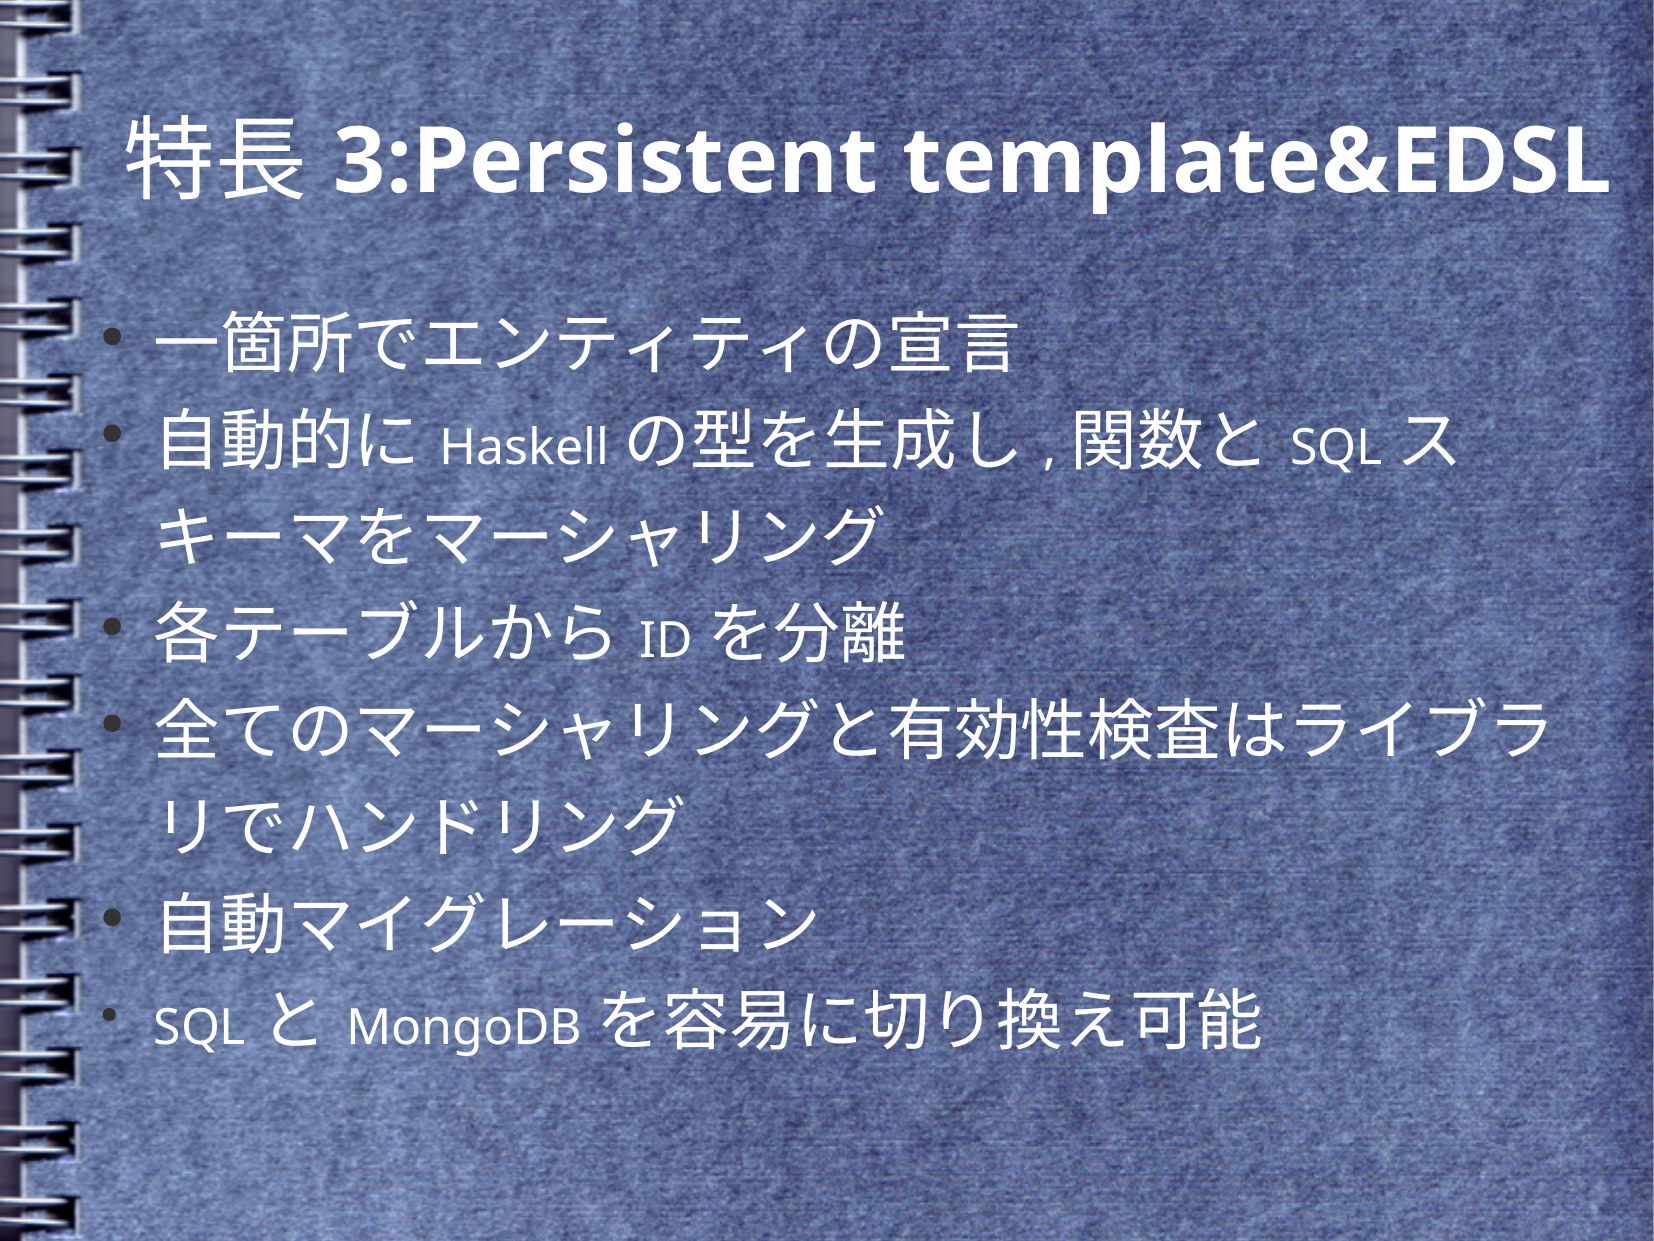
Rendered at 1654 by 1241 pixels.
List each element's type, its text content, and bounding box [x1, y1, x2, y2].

picture [0, 0, 1654, 1241]
title 特長3:Persistent template&EDSL [82, 49, 1654, 257]
list 一箇所でエンティティの宣言 自動的にHaskellの型を生成し,関数とSQLスキーマをマーシャリング 各テーブルからIDを分離 全てのマーシャリングと有効性検査はライブラリでハンドリング 自動マイグレーション SQLとMongoDBを容易に切り換え可能 [82, 290, 1571, 1109]
